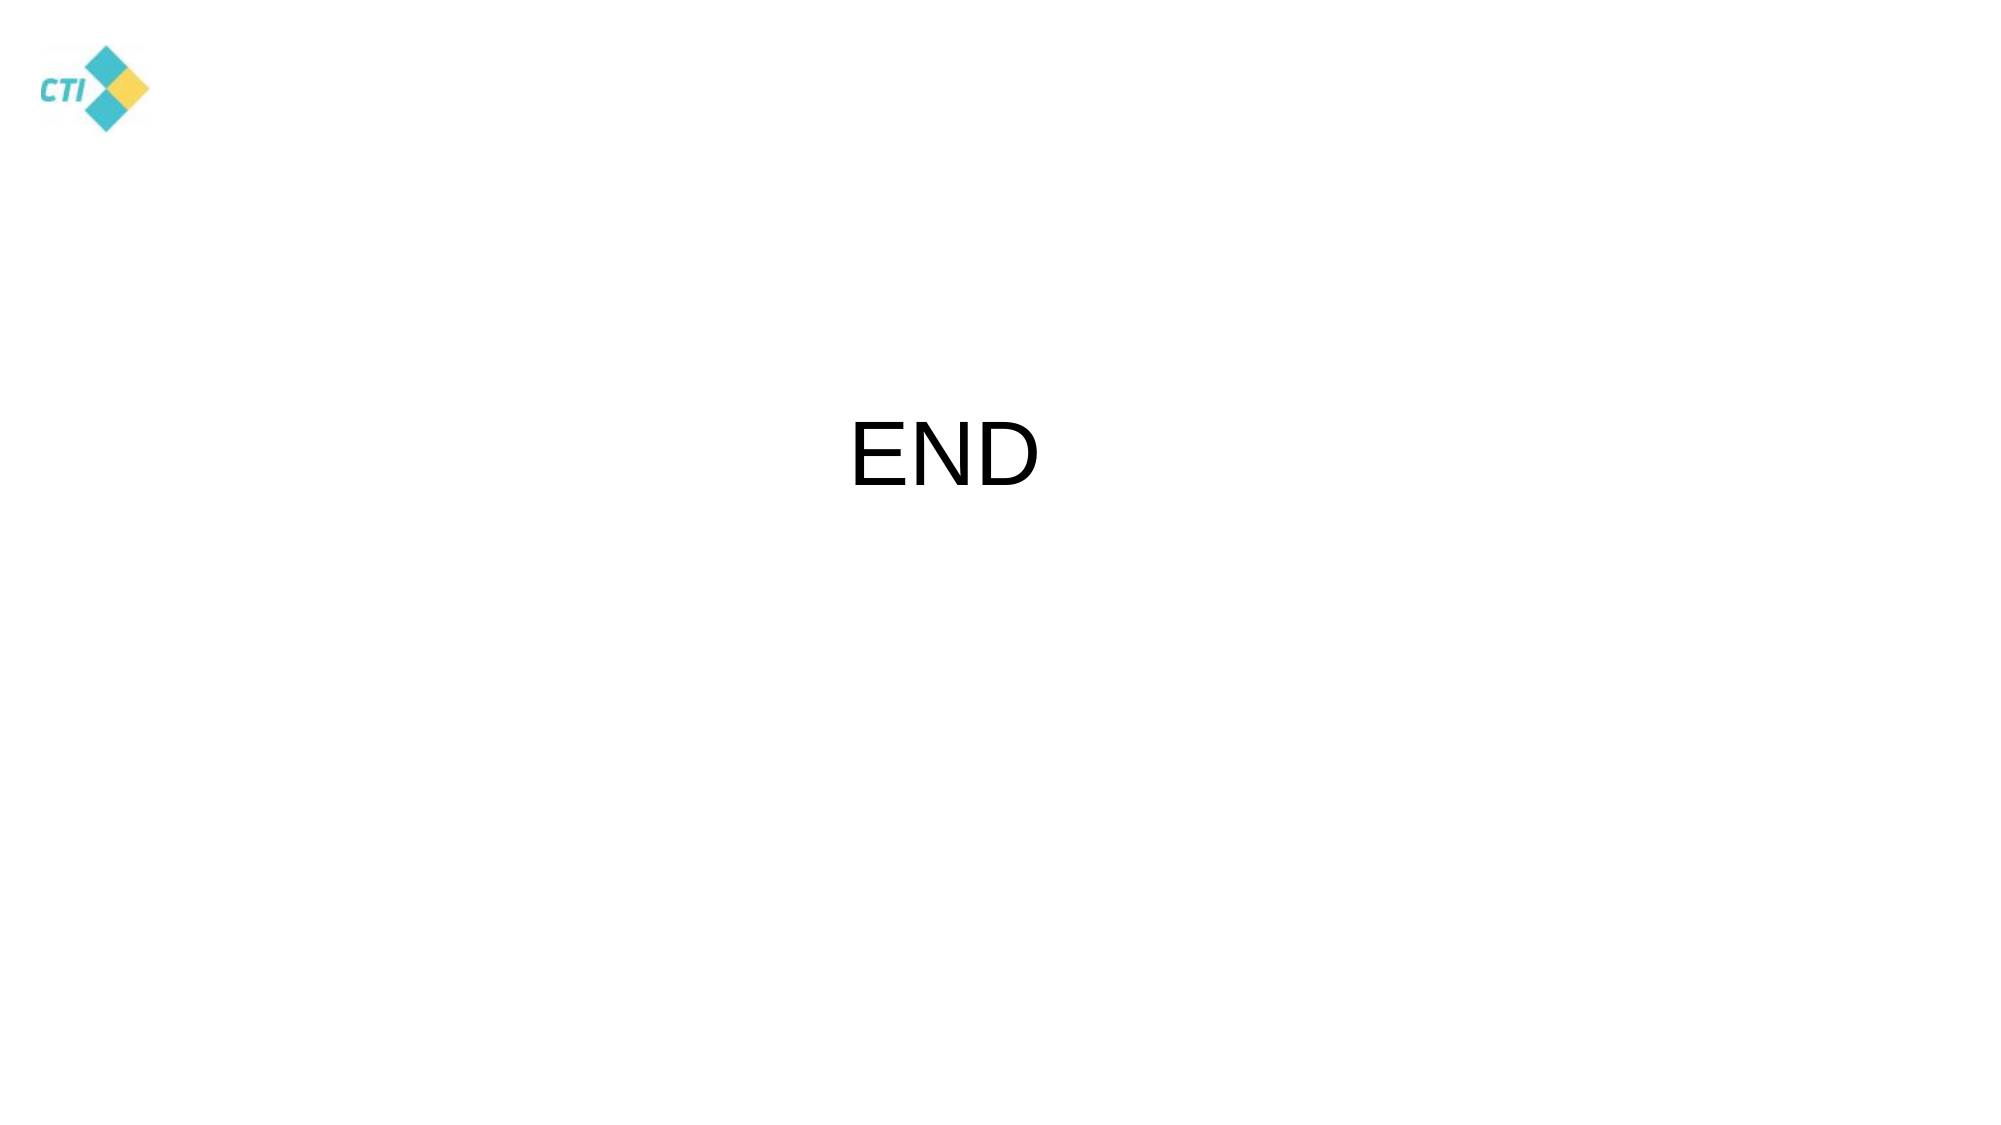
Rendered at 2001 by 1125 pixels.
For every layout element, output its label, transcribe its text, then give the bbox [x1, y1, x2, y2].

picture [41, 44, 151, 136]
text_box END [45, 367, 1845, 555]
